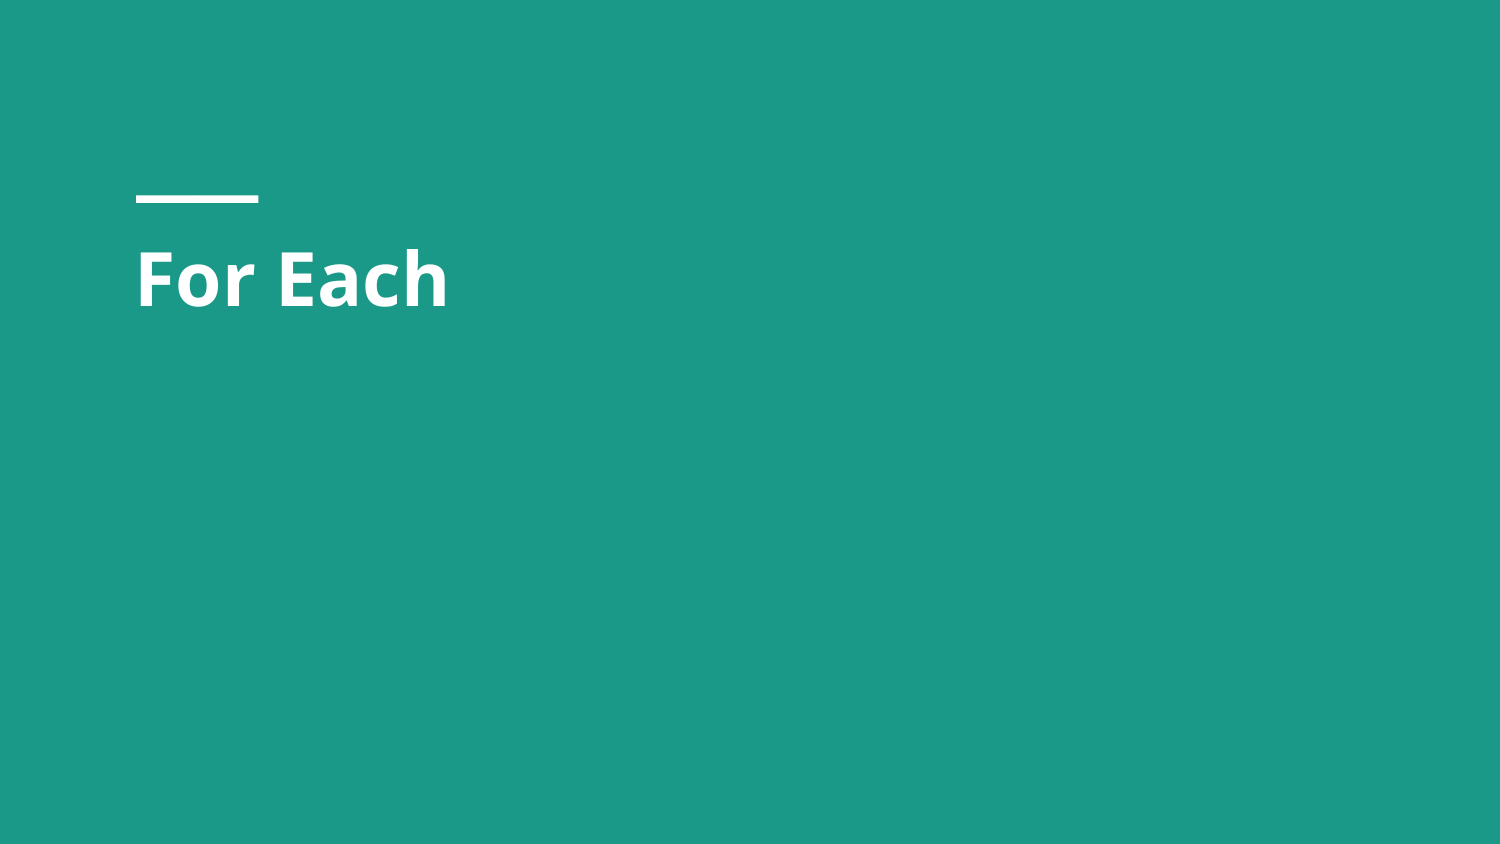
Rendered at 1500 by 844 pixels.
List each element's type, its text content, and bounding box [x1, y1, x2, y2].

title For Each [119, 216, 1381, 466]
